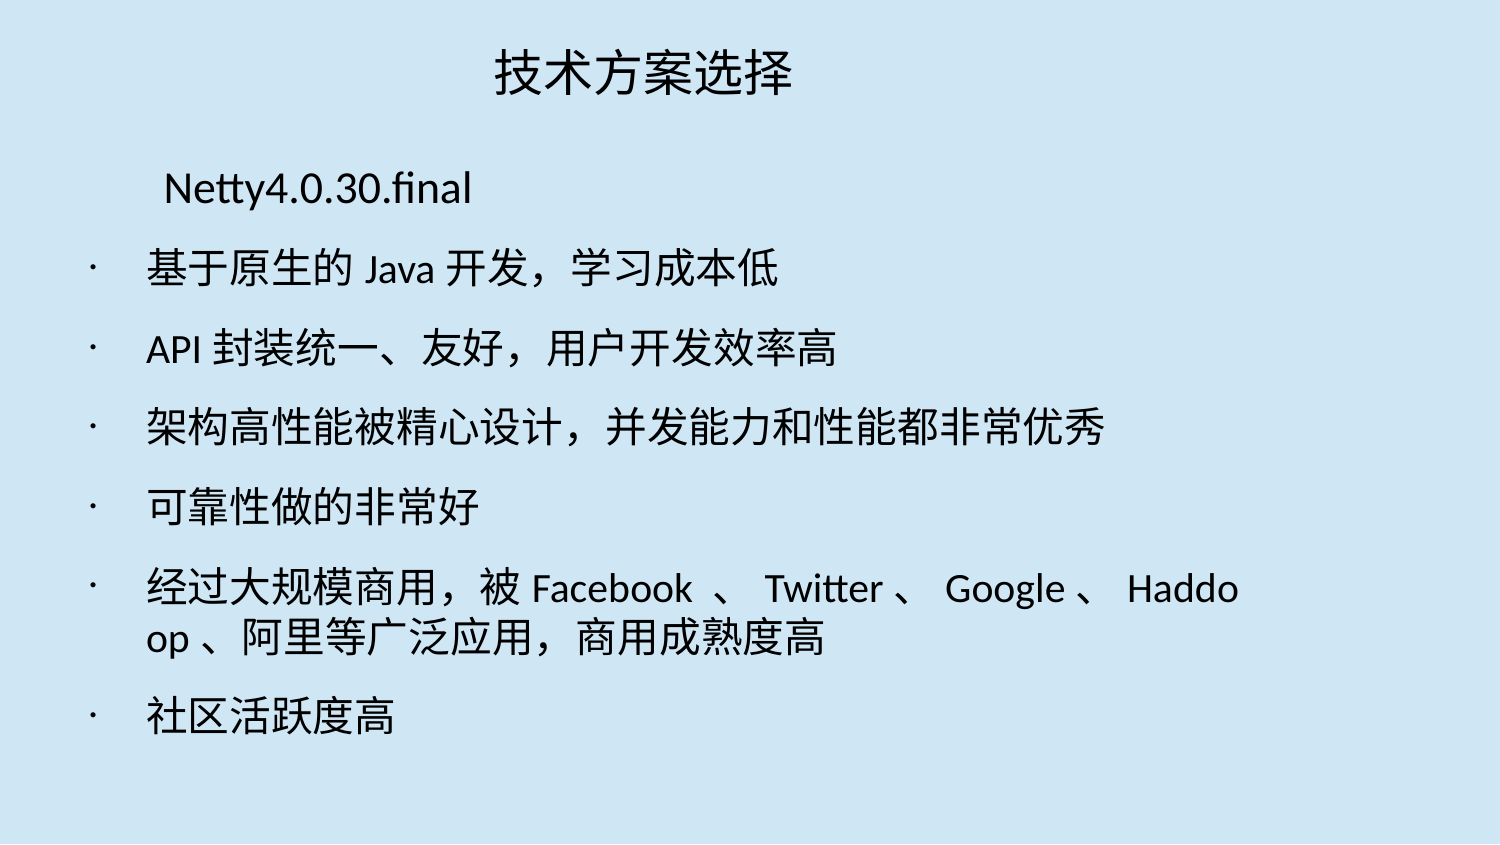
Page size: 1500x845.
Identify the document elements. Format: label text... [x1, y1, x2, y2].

list Netty4.0.30.final 基于原生的Java开发，学习成本低 API封装统一、友好，用户开发效率高 架构高性能被精心设计，并发能力和性能都非常优秀 可靠性做的非常好 经过大规模商用，被Facebook 、Twitter、Google、Haddoop、阿里等广泛应用，商用成熟度高 社区活跃度高 其他：mina、grizzly [75, 150, 1258, 730]
title 技术方案选择 [135, 33, 1152, 103]
